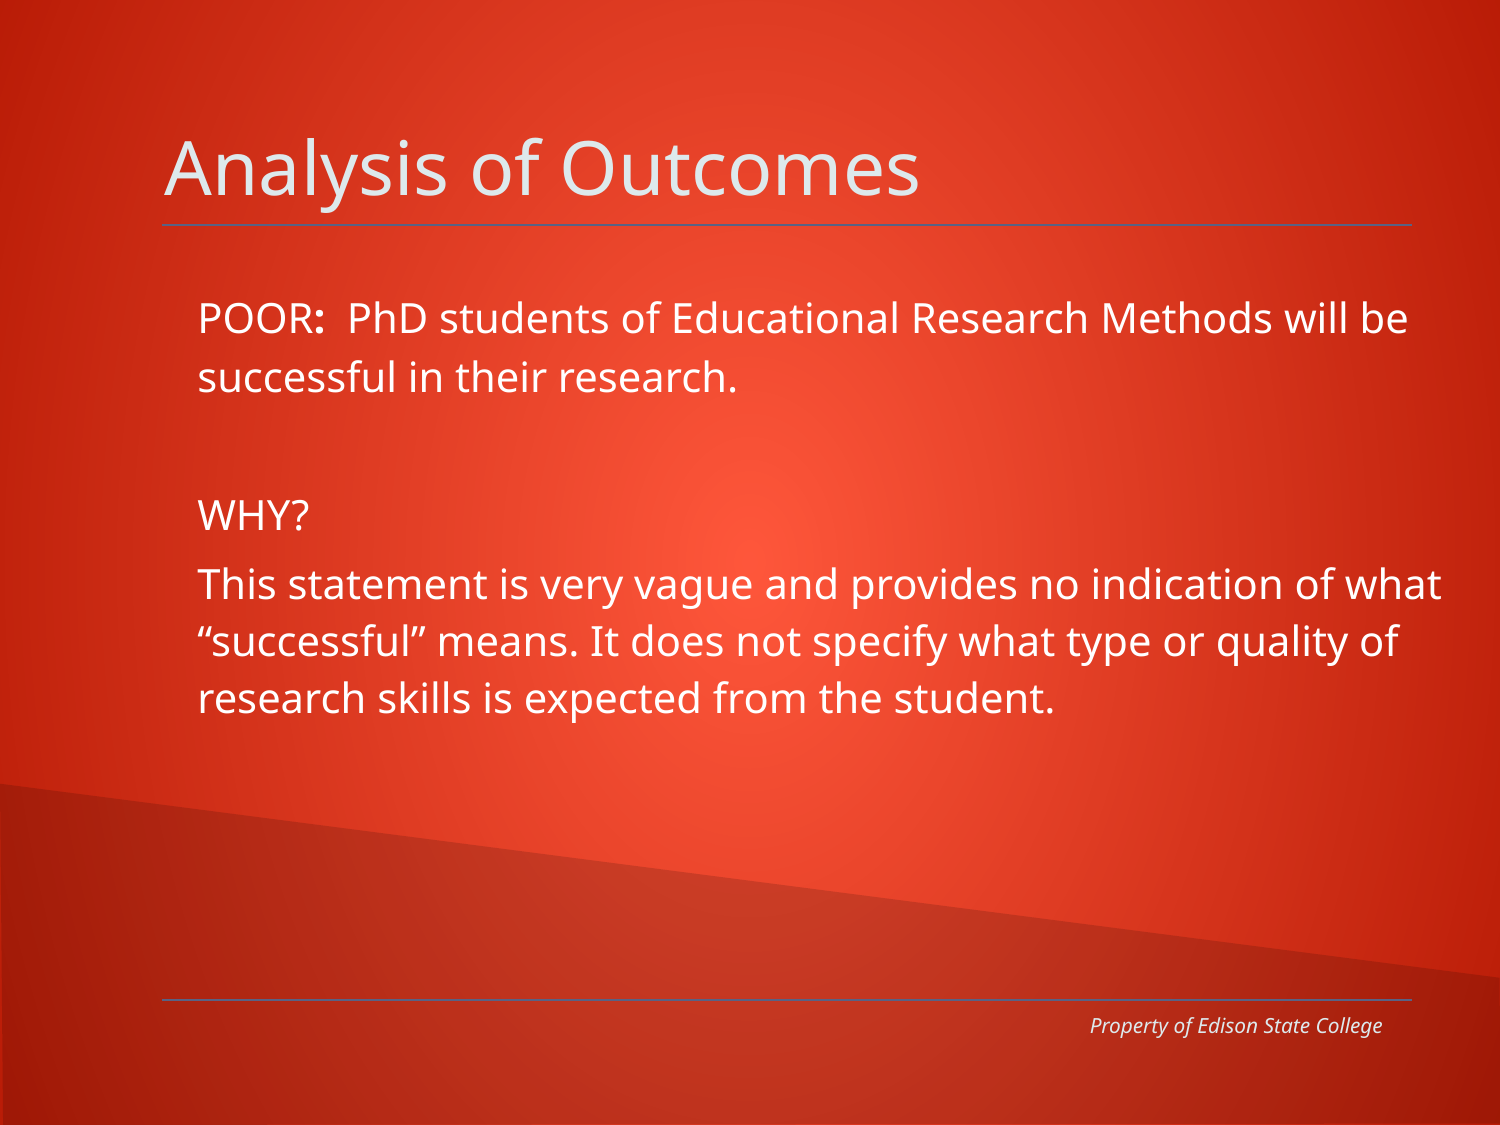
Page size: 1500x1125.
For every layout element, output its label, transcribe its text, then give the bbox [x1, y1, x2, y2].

footer Property of Edison State College [1074, 987, 1463, 1063]
title Analysis of Outcomes [150, 45, 1425, 233]
list POOR: PhD students of Educational Research Methods will be successful in their research. WHY? This statement is very vague and provides no indication of what “successful” means. It does not specify what type or quality of research skills is expected from the student. [137, 262, 1500, 1025]
